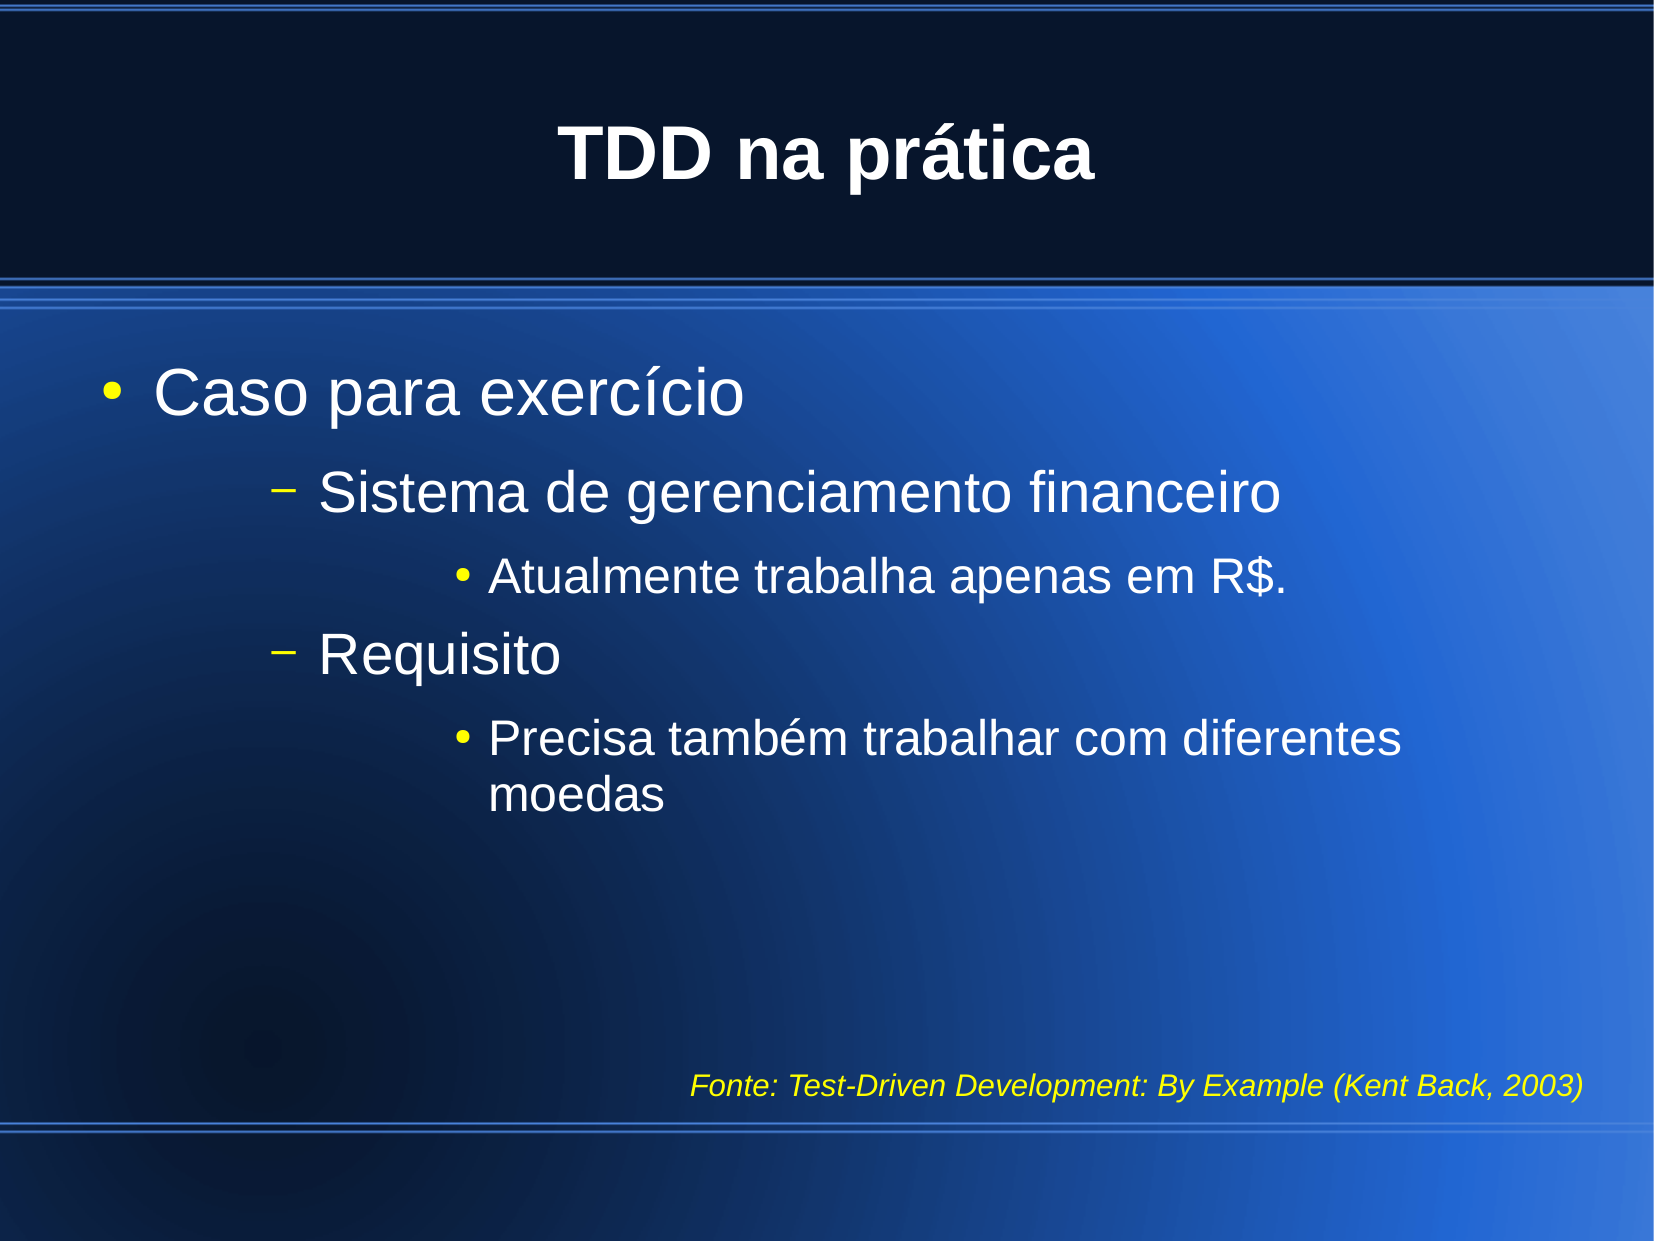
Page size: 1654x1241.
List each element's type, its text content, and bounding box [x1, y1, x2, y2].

list Caso para exercício Sistema de gerenciamento financeiro Atualmente trabalha apenas em R$. Requisito Precisa também trabalhar com diferentes moedas [82, 355, 1571, 1075]
picture [0, 0, 1654, 1241]
text_box Fonte: Test-Driven Development: By Example (Kent Back, 2003) [675, 1060, 1606, 1111]
title TDD na prática [82, 49, 1571, 257]
